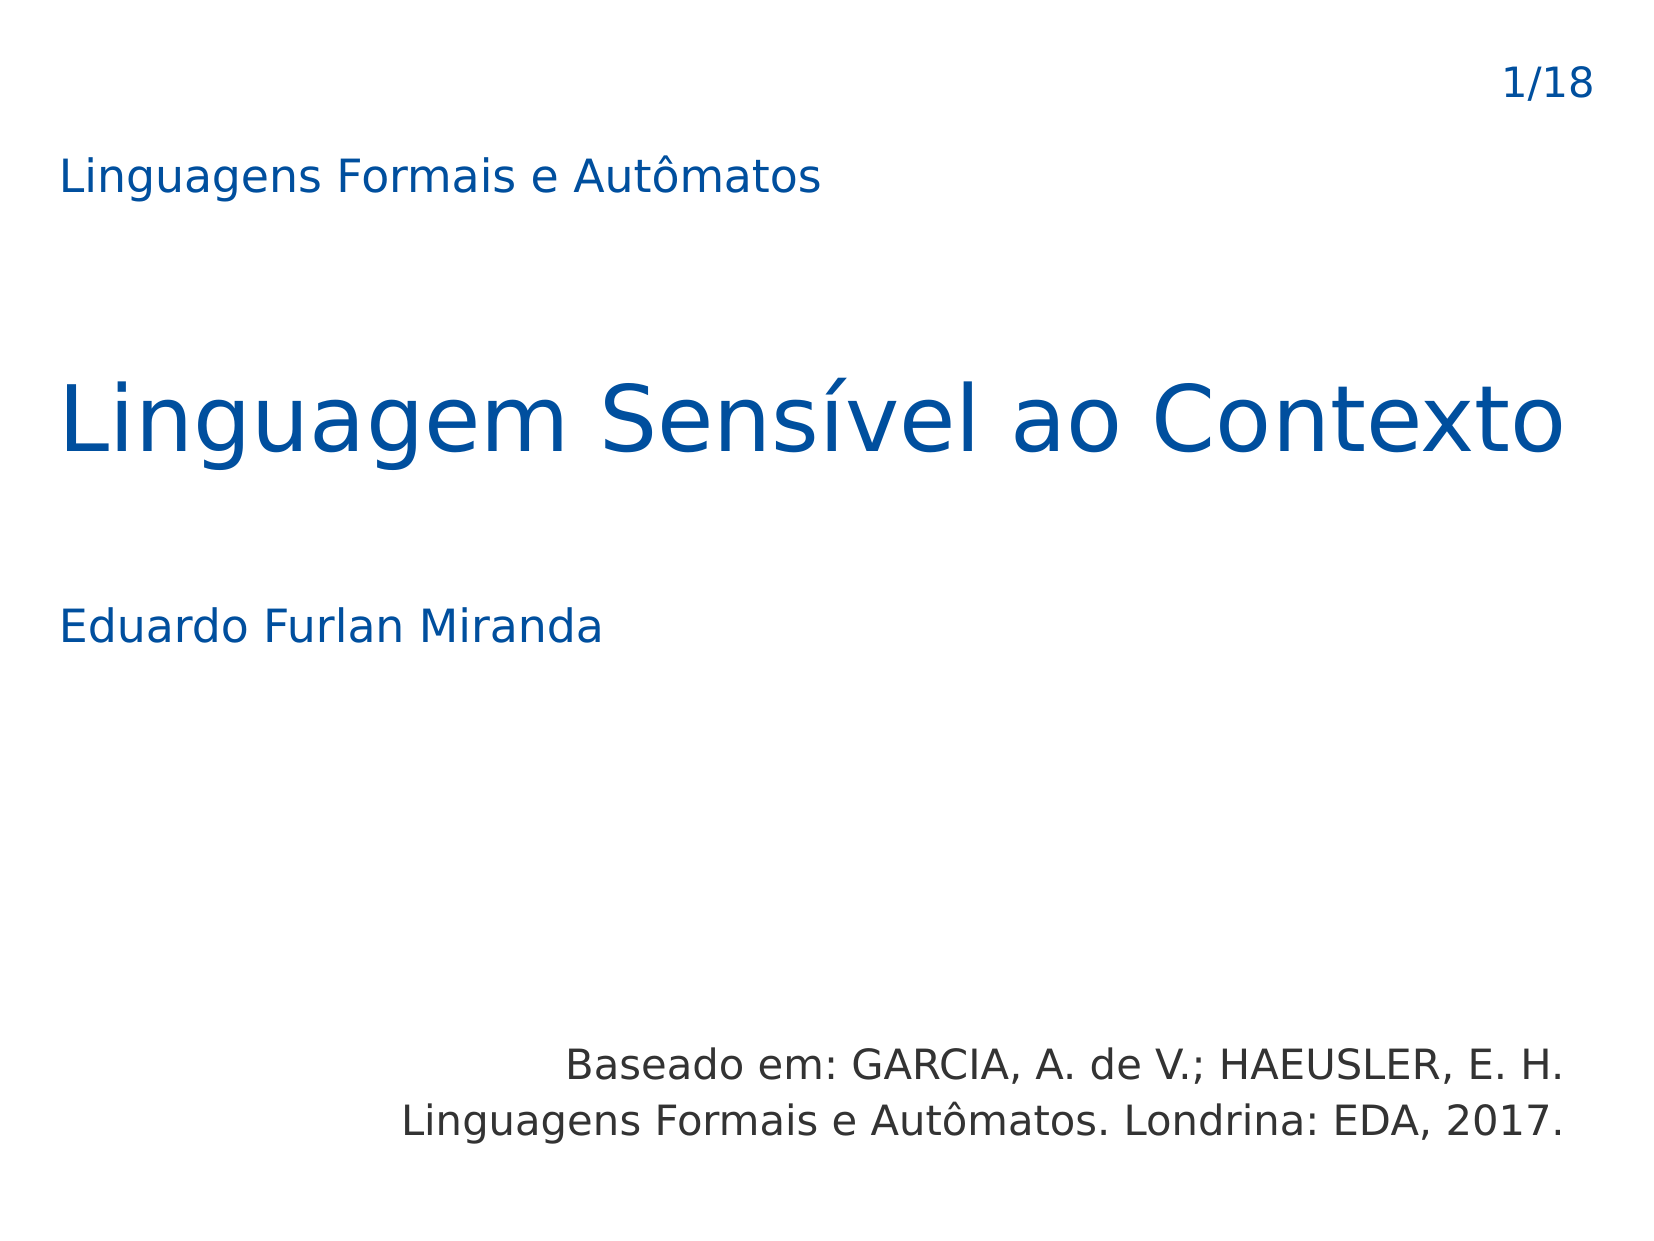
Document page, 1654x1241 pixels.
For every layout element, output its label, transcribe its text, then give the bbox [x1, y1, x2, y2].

list Baseado em: GARCIA, A. de V.; HAEUSLER, E. H. Linguagens Formais e Autômatos. Londrina: EDA, 2017. [366, 1033, 1565, 1211]
list Linguagens Formais e Autômatos Linguagem Sensível ao Contexto Eduardo Furlan Miranda [59, 141, 1625, 1211]
